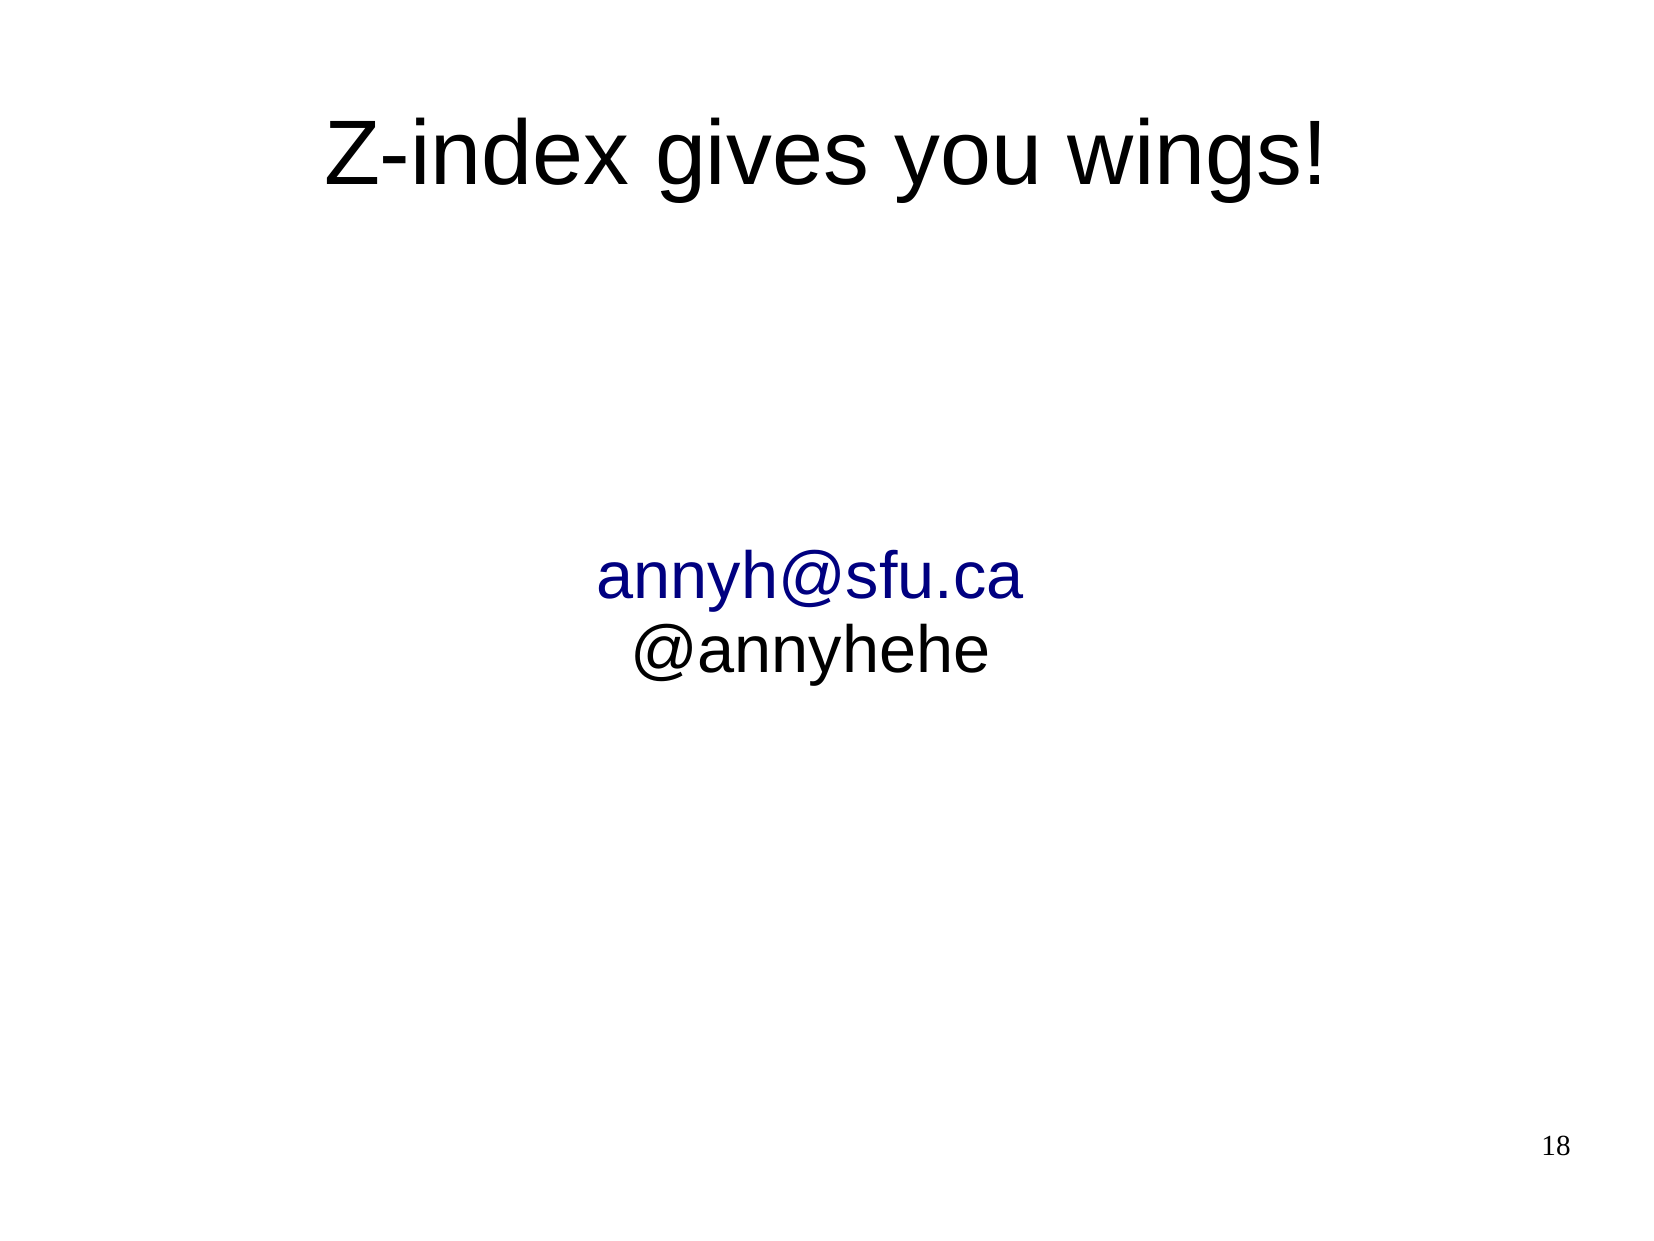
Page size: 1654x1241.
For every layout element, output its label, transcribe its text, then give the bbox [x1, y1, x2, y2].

title Z-index gives you wings! [82, 49, 1571, 257]
subtitle annyh@sfu.ca @annyhehe [82, 290, 1538, 1010]
